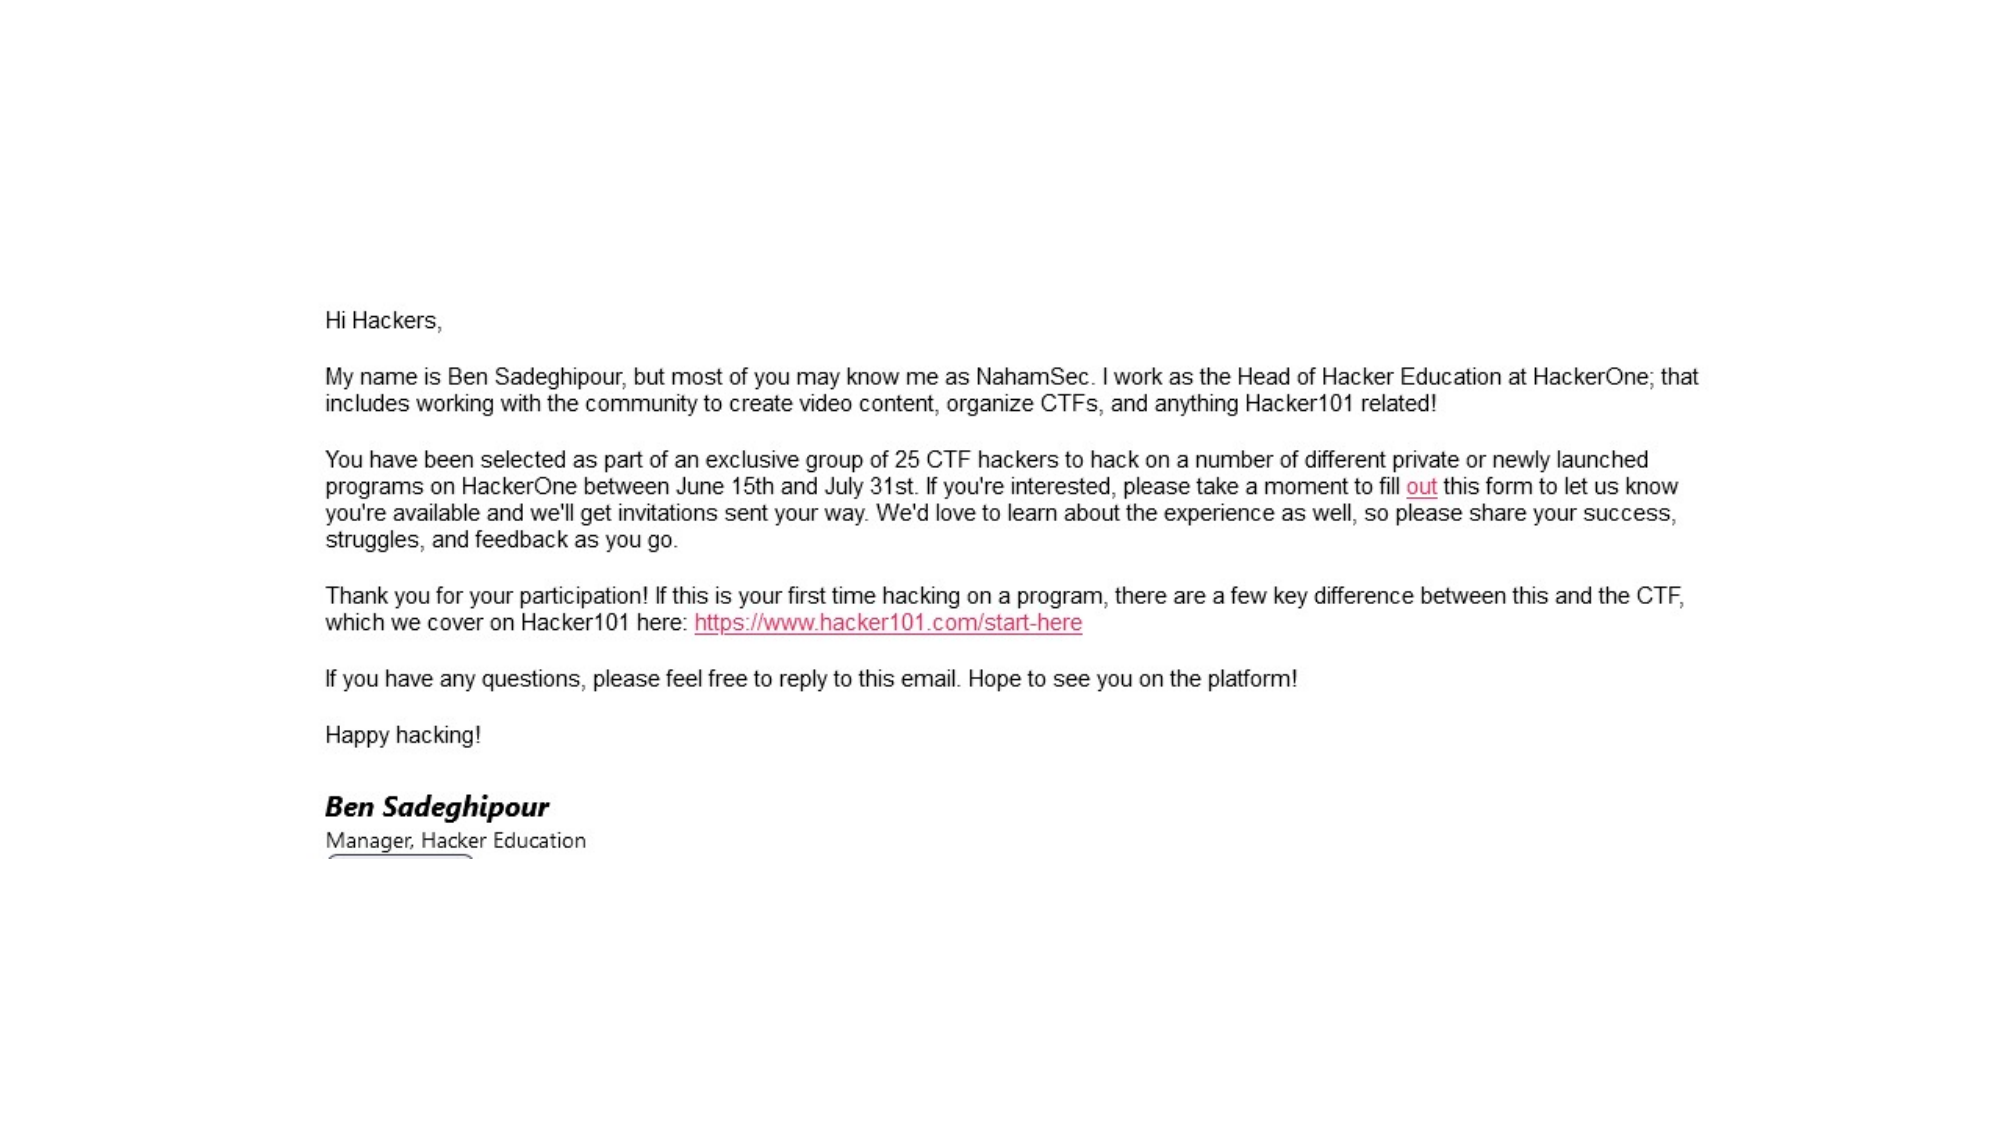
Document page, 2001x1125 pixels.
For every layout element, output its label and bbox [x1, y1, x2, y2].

picture [282, 266, 1718, 859]
